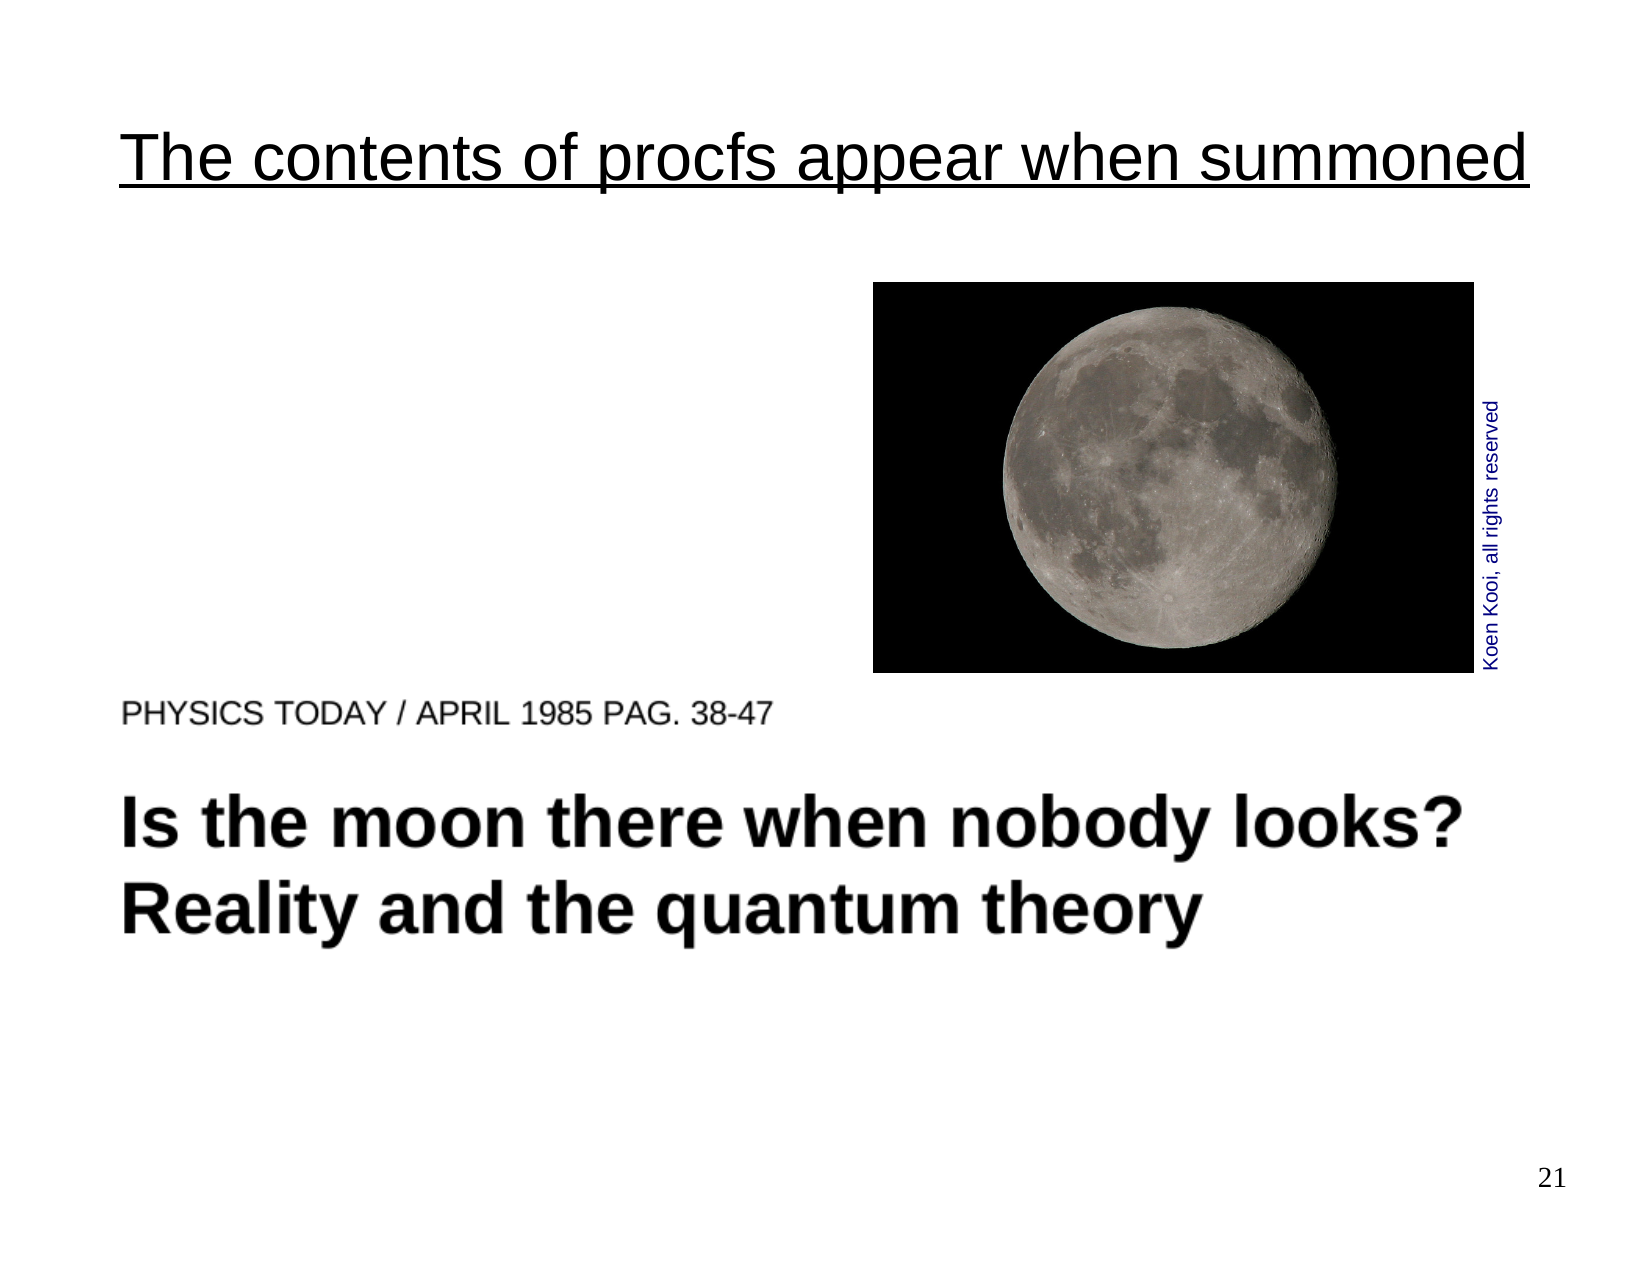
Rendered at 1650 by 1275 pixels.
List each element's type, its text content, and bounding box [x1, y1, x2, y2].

title The contents of procfs appear when summoned [82, 50, 1568, 264]
text_box Copyright 2006 Koen Kooi, all rights reserved [1471, 220, 1510, 673]
picture [98, 282, 1554, 979]
